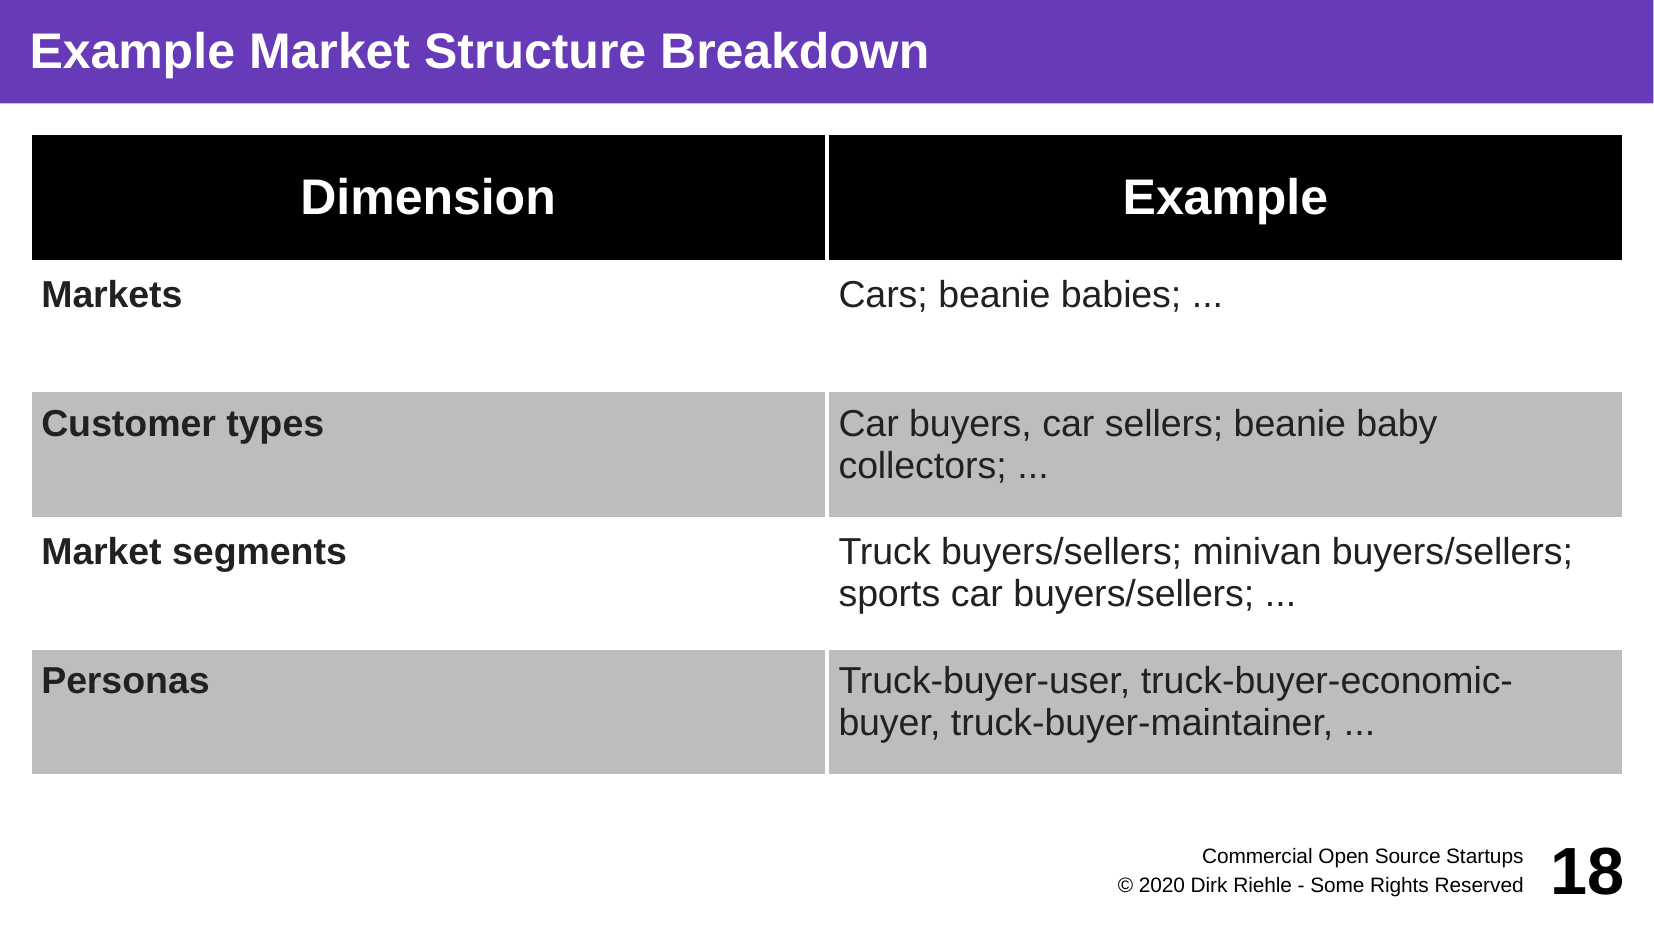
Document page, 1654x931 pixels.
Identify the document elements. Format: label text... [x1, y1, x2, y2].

table_cell Customer types [32, 392, 825, 517]
table_cell Truck buyers/sellers; minivan buyers/sellers; sports car buyers/sellers; ... [829, 521, 1622, 646]
table_cell Truck-buyer-user, truck-buyer-economic-buyer, truck-buyer-maintainer, ... [829, 650, 1622, 774]
table_cell Personas [32, 650, 825, 774]
table_cell Cars; beanie babies; ... [829, 264, 1622, 388]
table_cell Market segments [32, 521, 825, 646]
table_cell Markets [32, 264, 825, 388]
table_cell Car buyers, car sellers; beanie baby collectors; ... [829, 392, 1622, 517]
table_header Dimension [32, 135, 825, 260]
title Example Market Structure Breakdown [0, 0, 1654, 104]
table_header Example [829, 135, 1622, 260]
